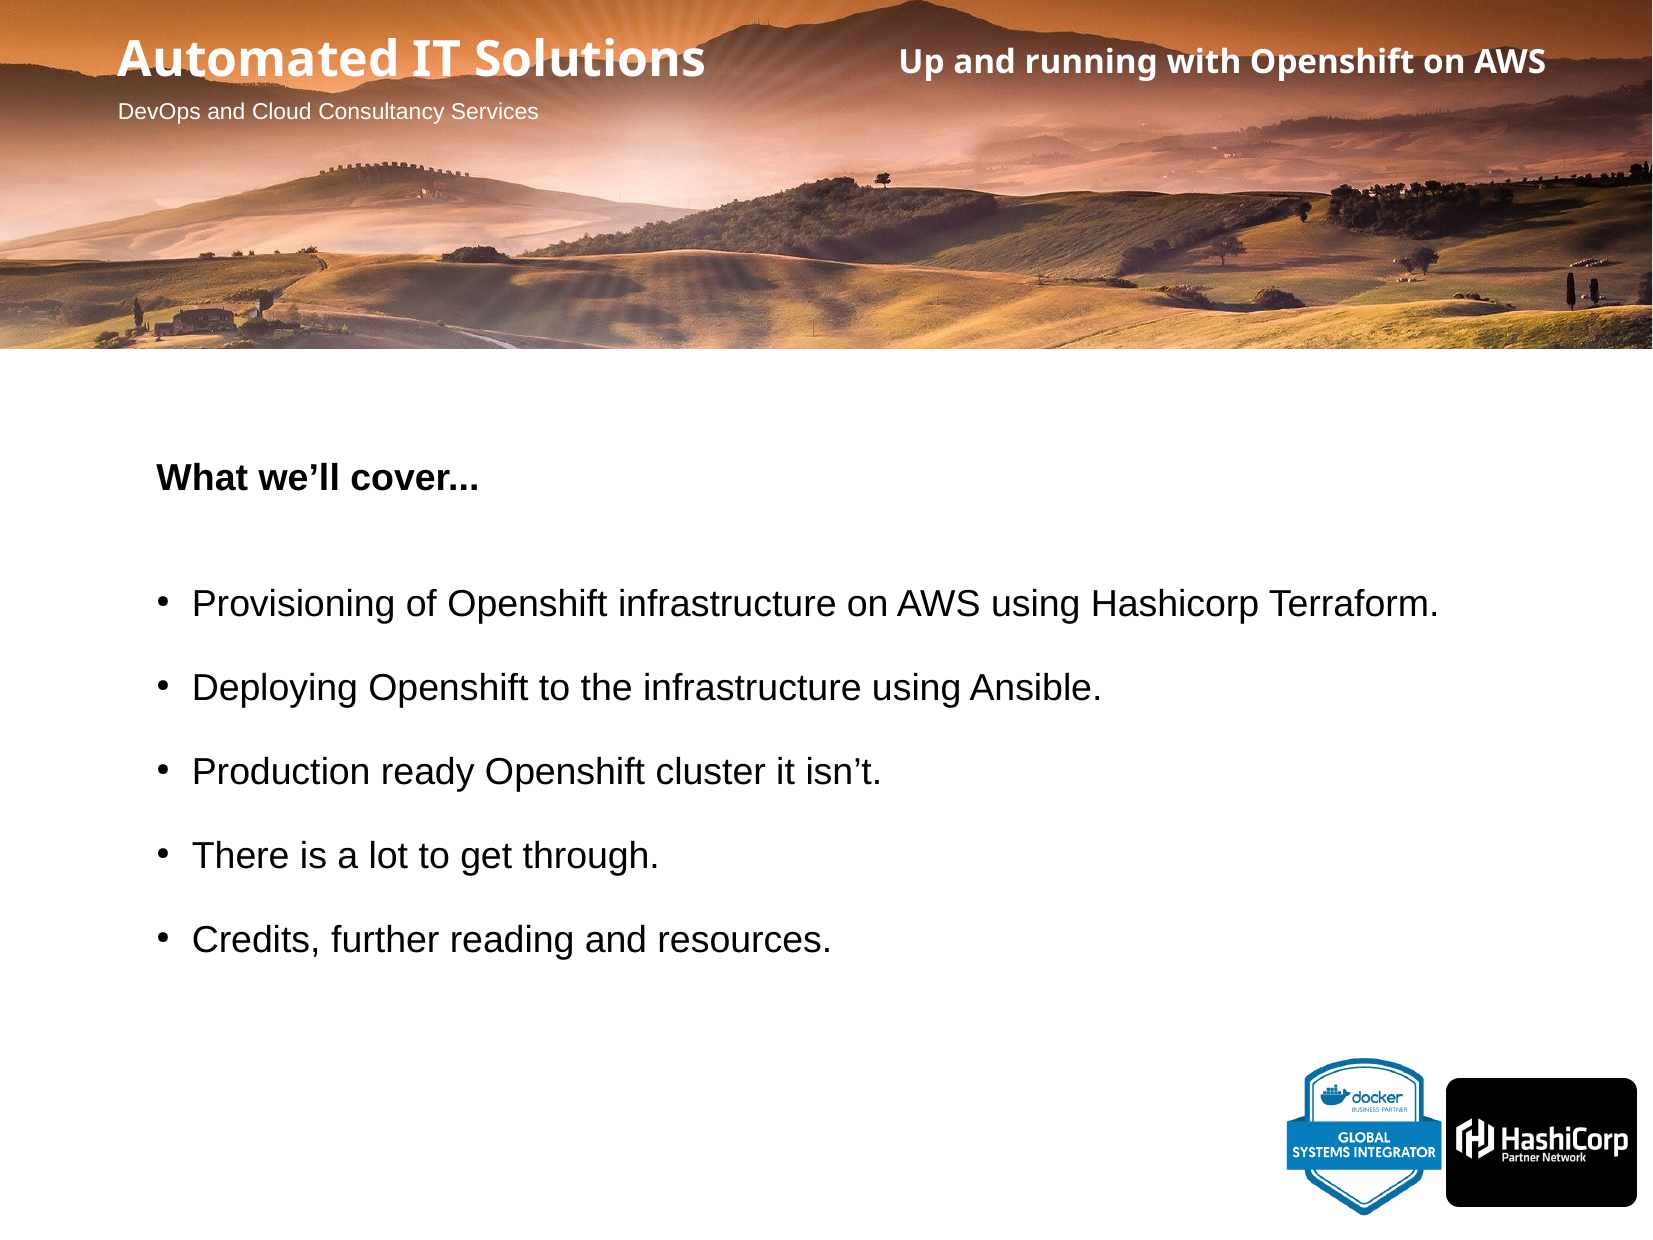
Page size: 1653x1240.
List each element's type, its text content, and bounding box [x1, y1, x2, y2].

text_box What we’ll cover... Provisioning of Openshift infrastructure on AWS using Hashicorp Terraform. Deploying Openshift to the infrastructure using Ansible. Production ready Openshift cluster it isn’t. There is a lot to get through. Credits, further reading and resources. [141, 448, 1528, 1205]
picture [1224, 1078, 1637, 1218]
text_box Up and running with Openshift on AWS [874, 39, 1571, 80]
picture [0, 0, 1653, 349]
text_box [118, 413, 1607, 570]
